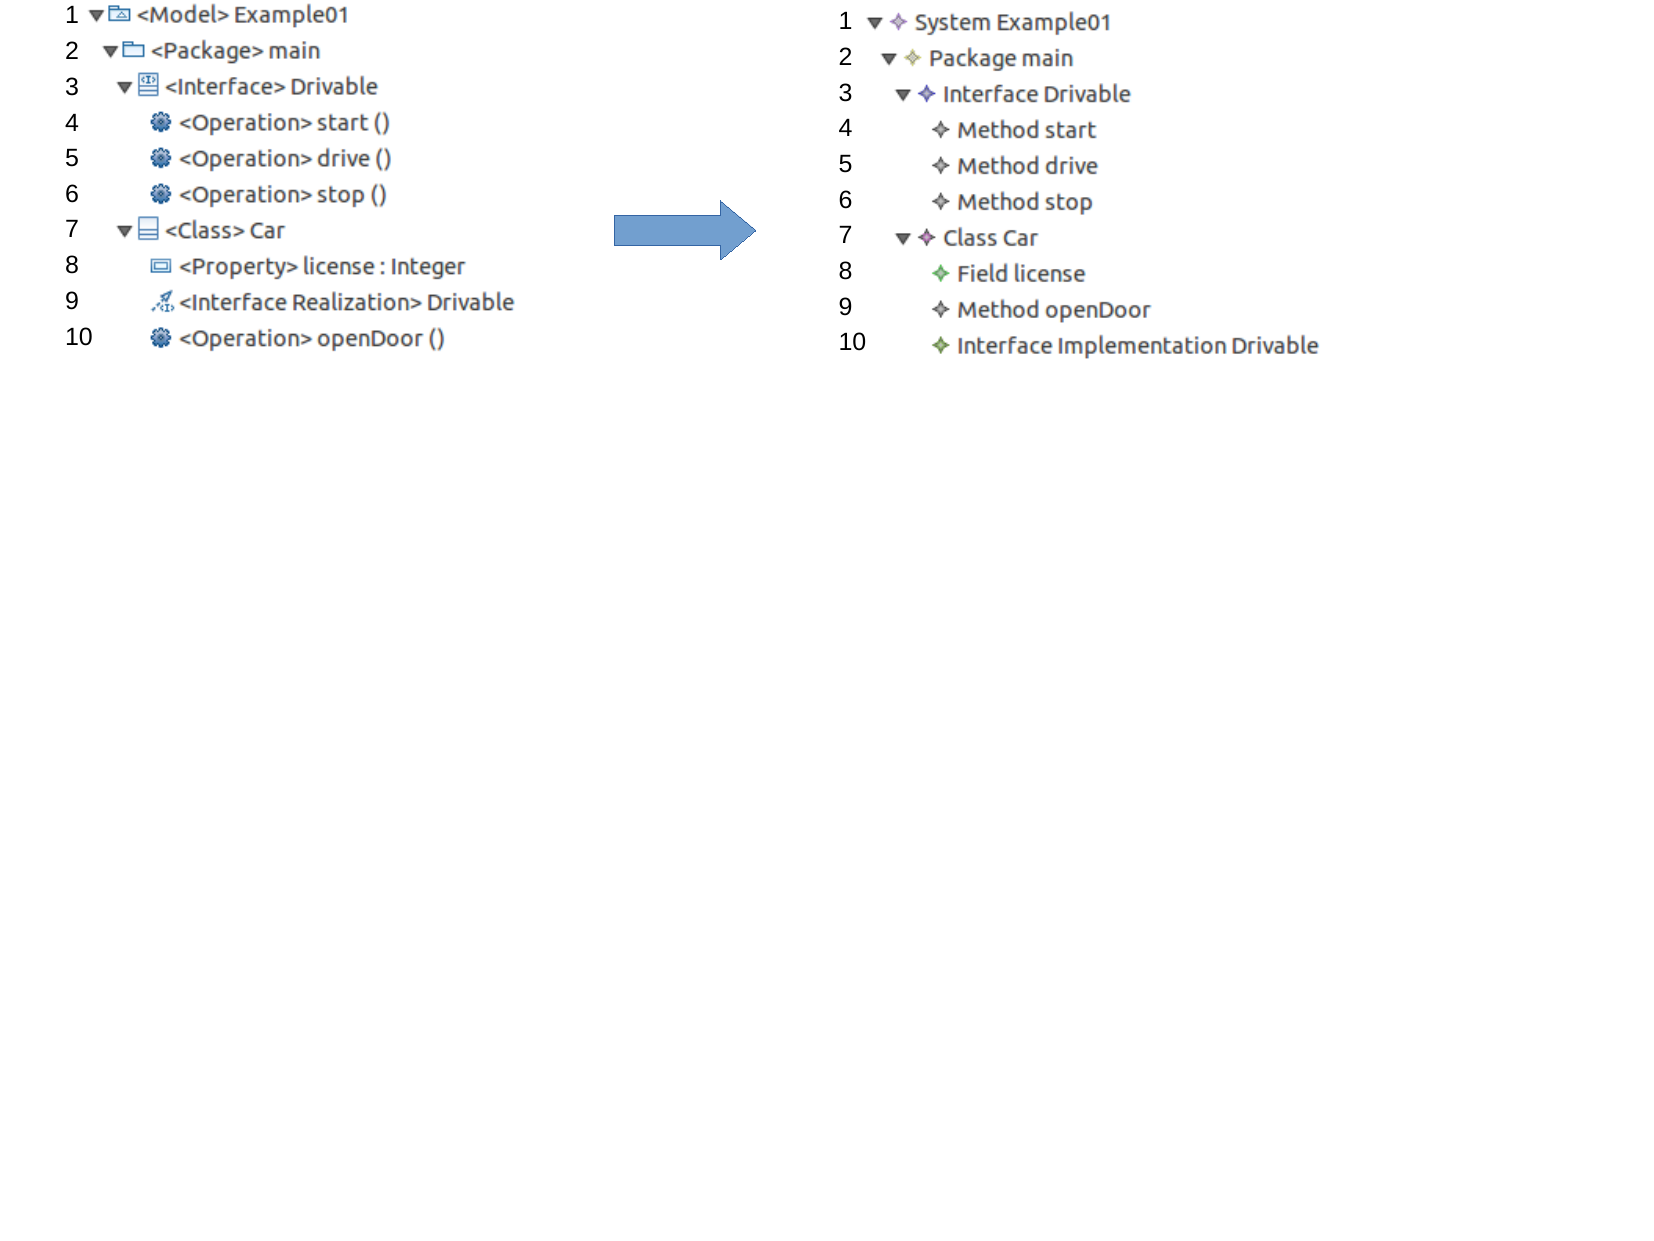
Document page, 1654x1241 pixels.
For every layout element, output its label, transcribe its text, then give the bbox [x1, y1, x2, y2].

list 1 2 3 4 5 6 7 8 9 10 [0, 1, 125, 951]
list 1 2 3 4 5 6 7 8 9 10 [767, 7, 898, 957]
text_box [614, 200, 756, 260]
picture [898, 7, 1327, 369]
picture [125, 1, 521, 359]
